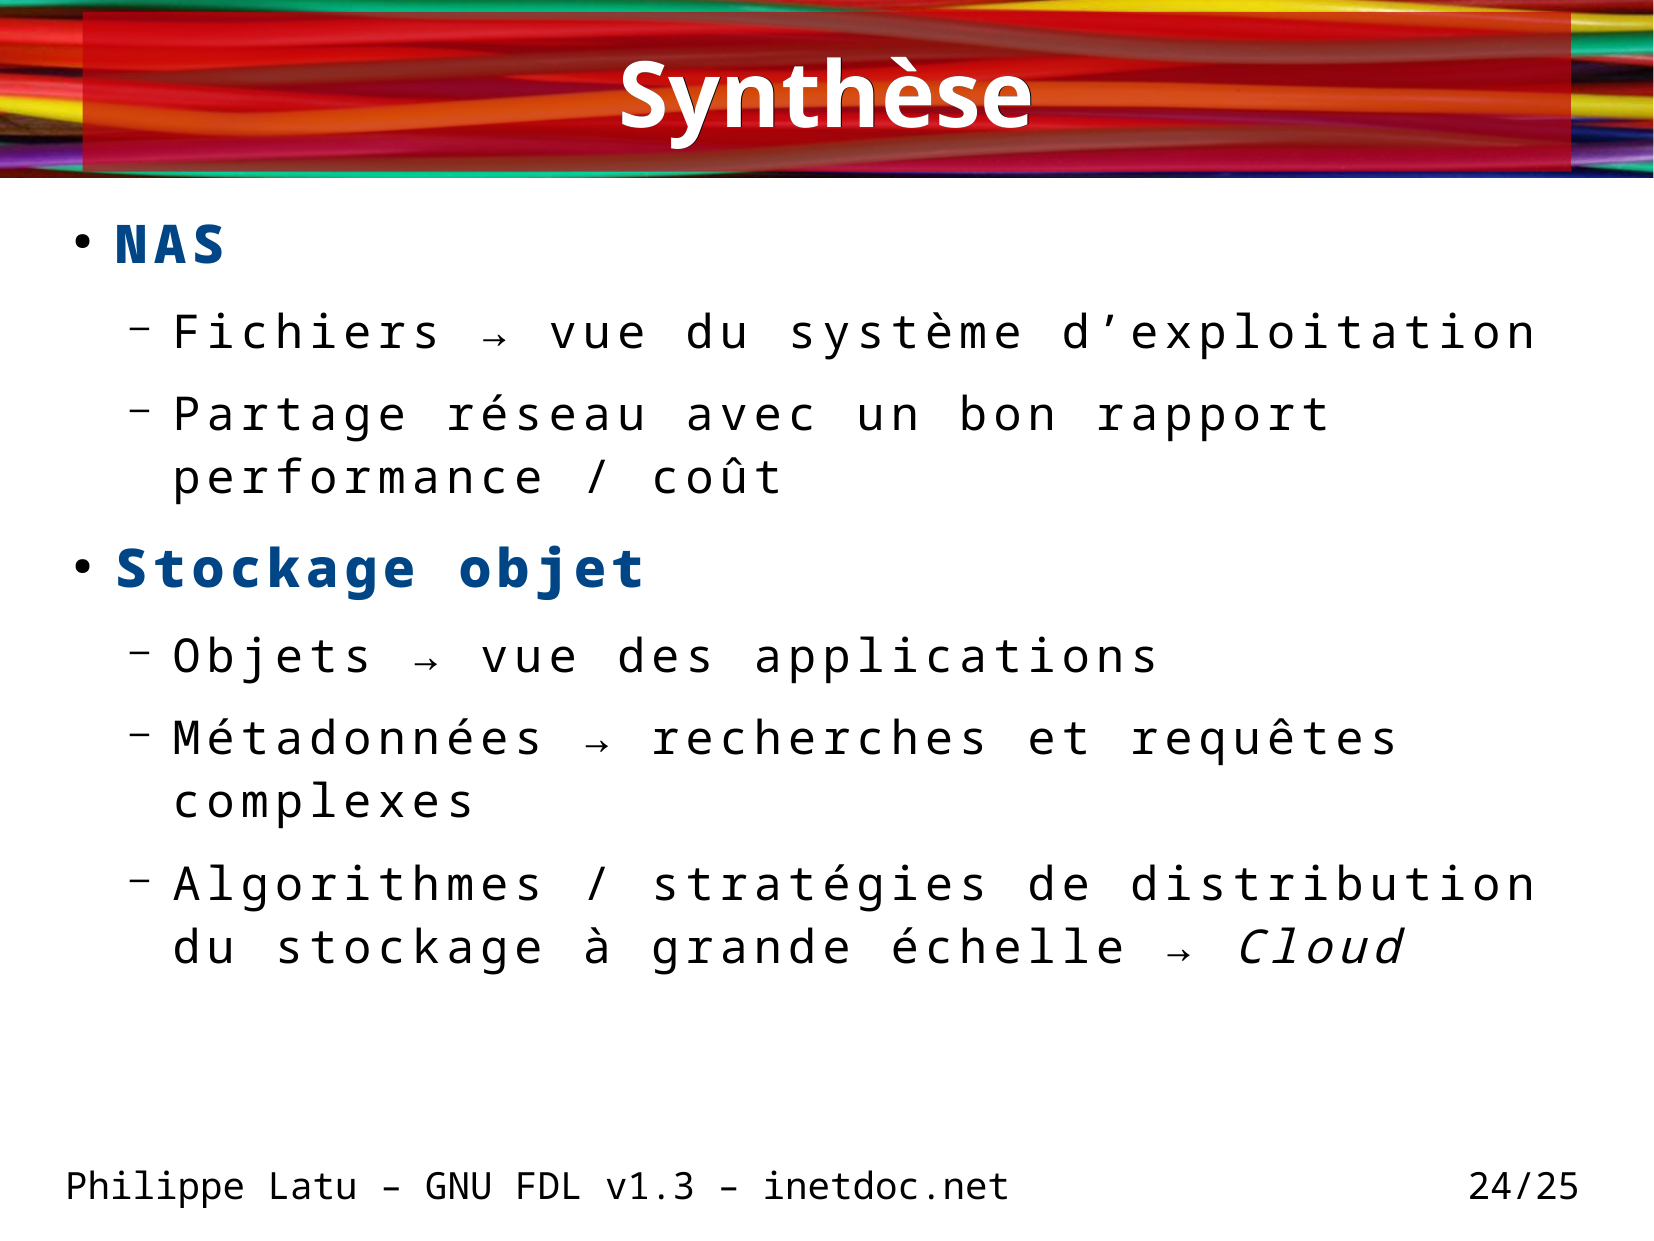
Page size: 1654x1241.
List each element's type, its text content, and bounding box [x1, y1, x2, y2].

picture [0, 0, 1654, 178]
text_box Philippe Latu – GNU FDL v1.3 – inetdoc.net <numéro>/25 [59, 1133, 1595, 1237]
title Synthèse [82, 11, 1571, 172]
list NAS Fichiers → vue du système d’exploitation Partage réseau avec un bon rapport performance / coût Stockage objet Objets → vue des applications Métadonnées → recherches et requêtes complexes Algorithmes / stratégies de distribution du stockage à grande échelle → Cloud [59, 206, 1548, 1099]
